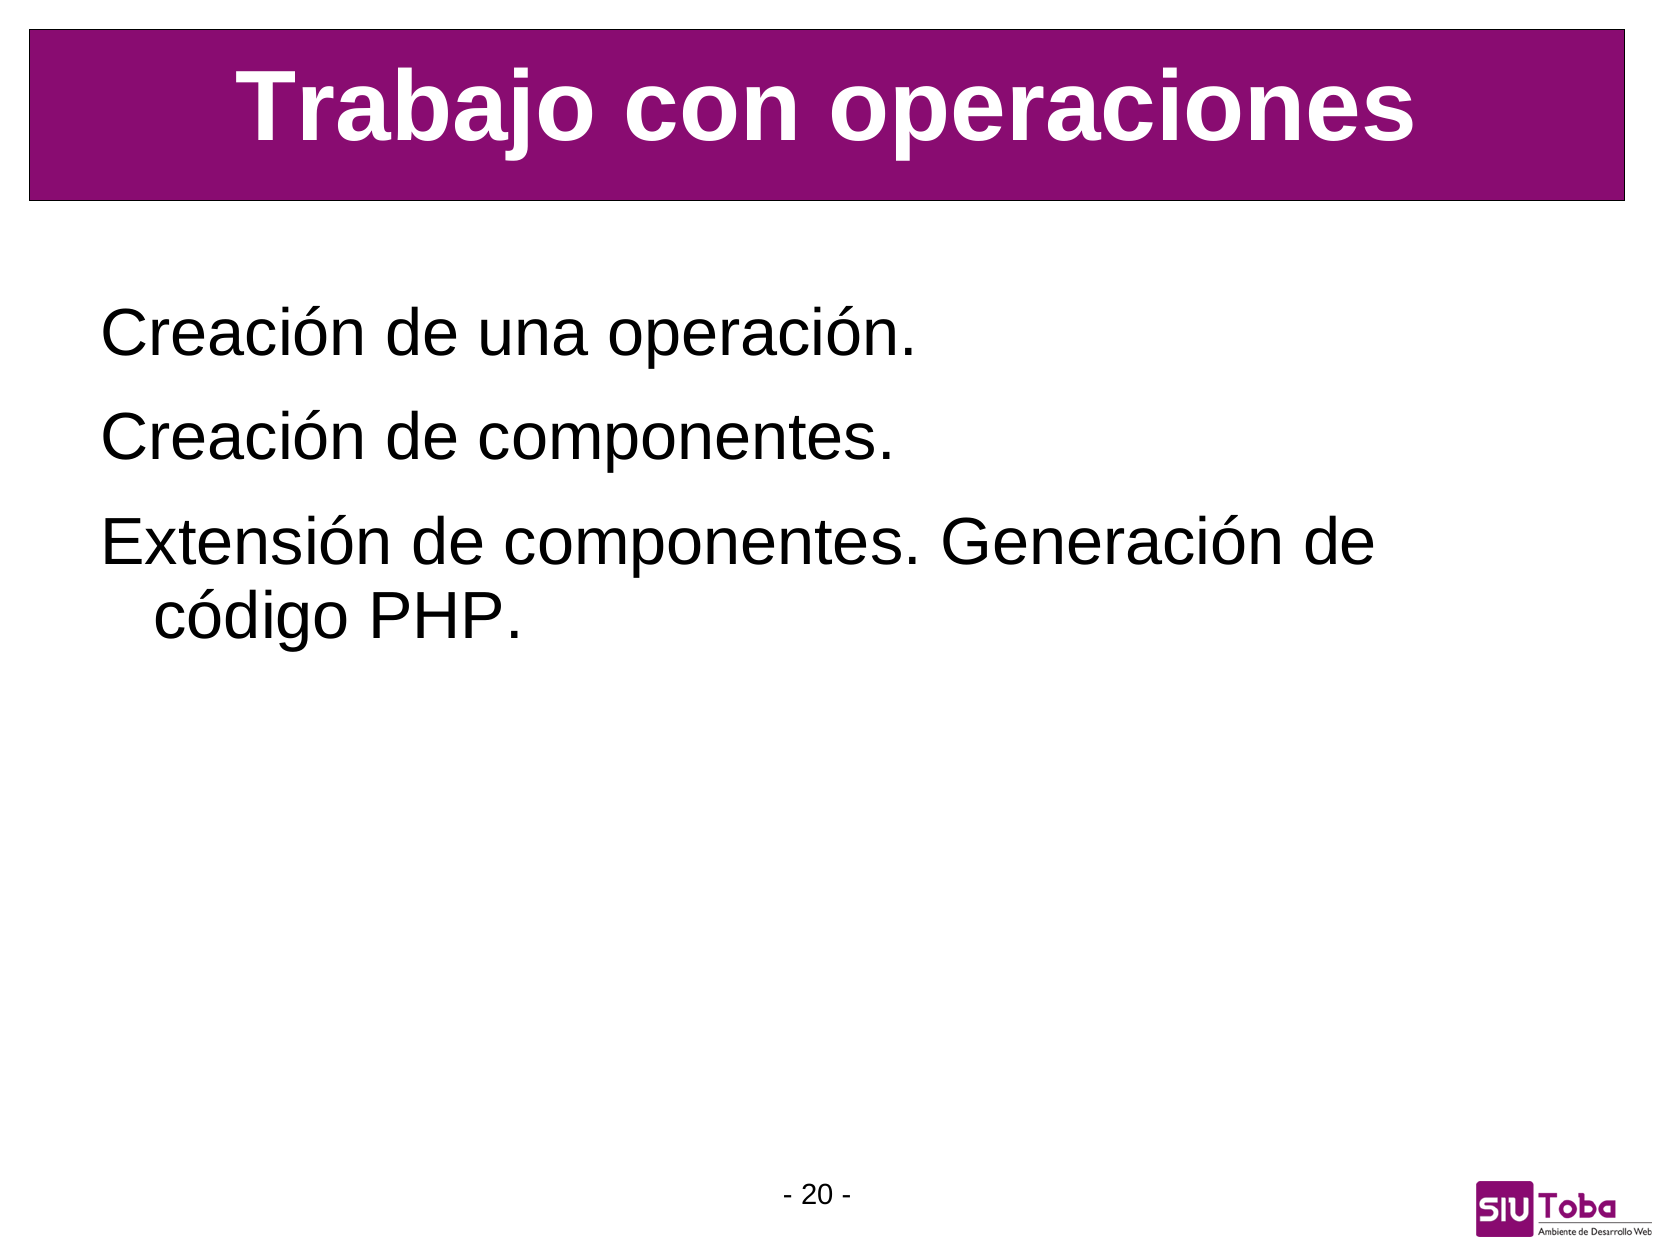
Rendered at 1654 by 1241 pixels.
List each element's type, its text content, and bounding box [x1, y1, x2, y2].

title Trabajo con operaciones [59, 47, 1595, 166]
list Creación de una operación. Creación de componentes. Extensión de componentes. Generación de código PHP. [82, 295, 1565, 1109]
picture [1476, 1181, 1652, 1237]
